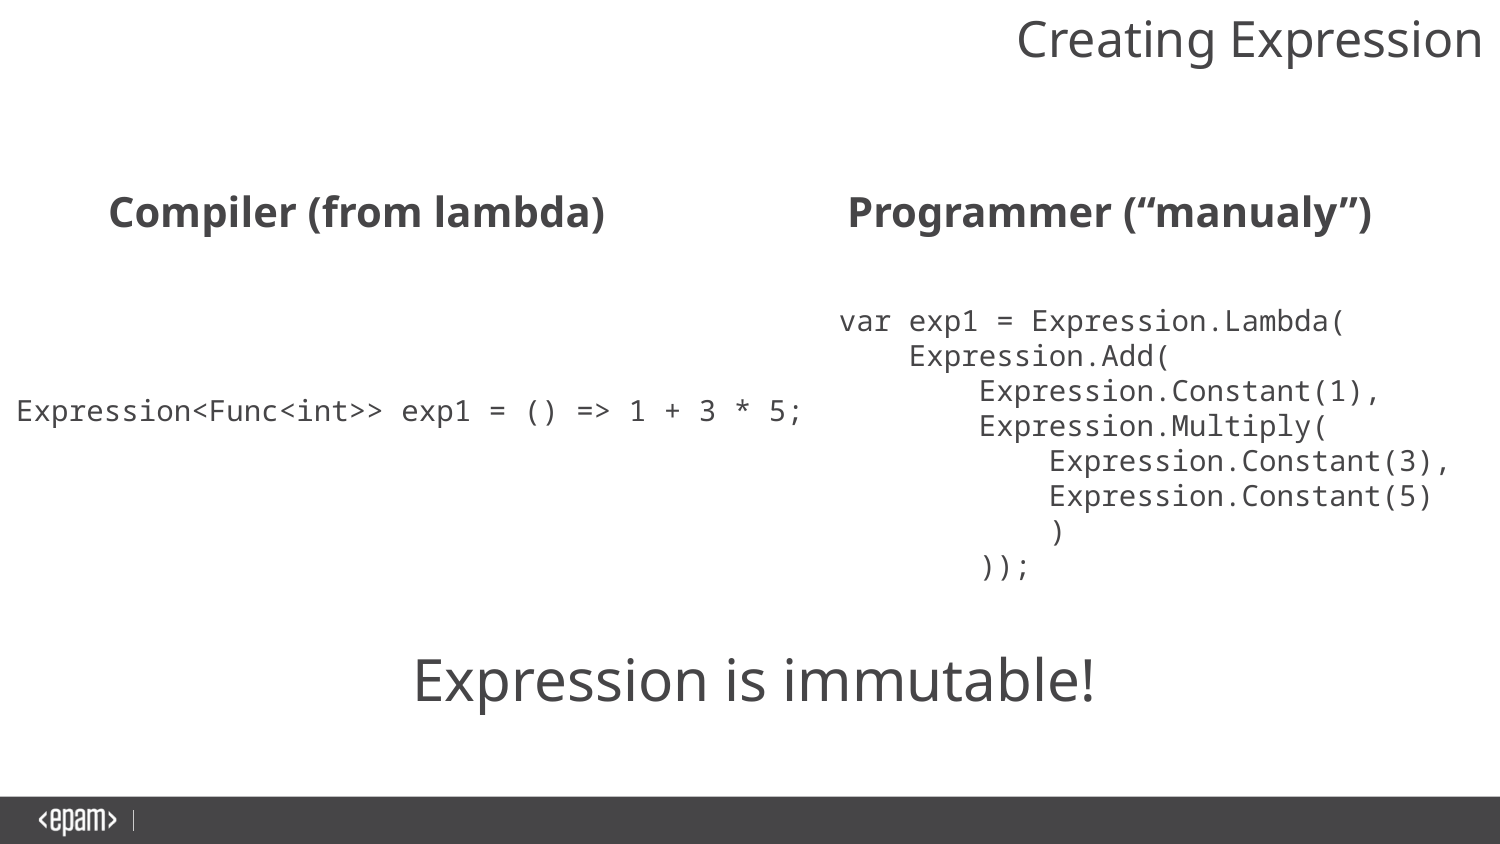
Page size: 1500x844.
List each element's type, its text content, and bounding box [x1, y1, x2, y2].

list Creating Expression [0, 0, 1500, 115]
picture [38, 808, 117, 837]
text_box Expression is immutable! [397, 635, 1111, 721]
text_box var exp1 = Expression.Lambda( Expression.Add( Expression.Constant(1), Expression.Multiply( Expression.Constant(3), Expression.Constant(5) ) )); [823, 294, 1467, 625]
text_box Compiler (from lambda) [93, 178, 621, 244]
text_box Expression<Func<int>> exp1 = () => 1 + 3 * 5; [1, 384, 819, 435]
text_box Programmer (“manualy”) [832, 178, 1388, 244]
